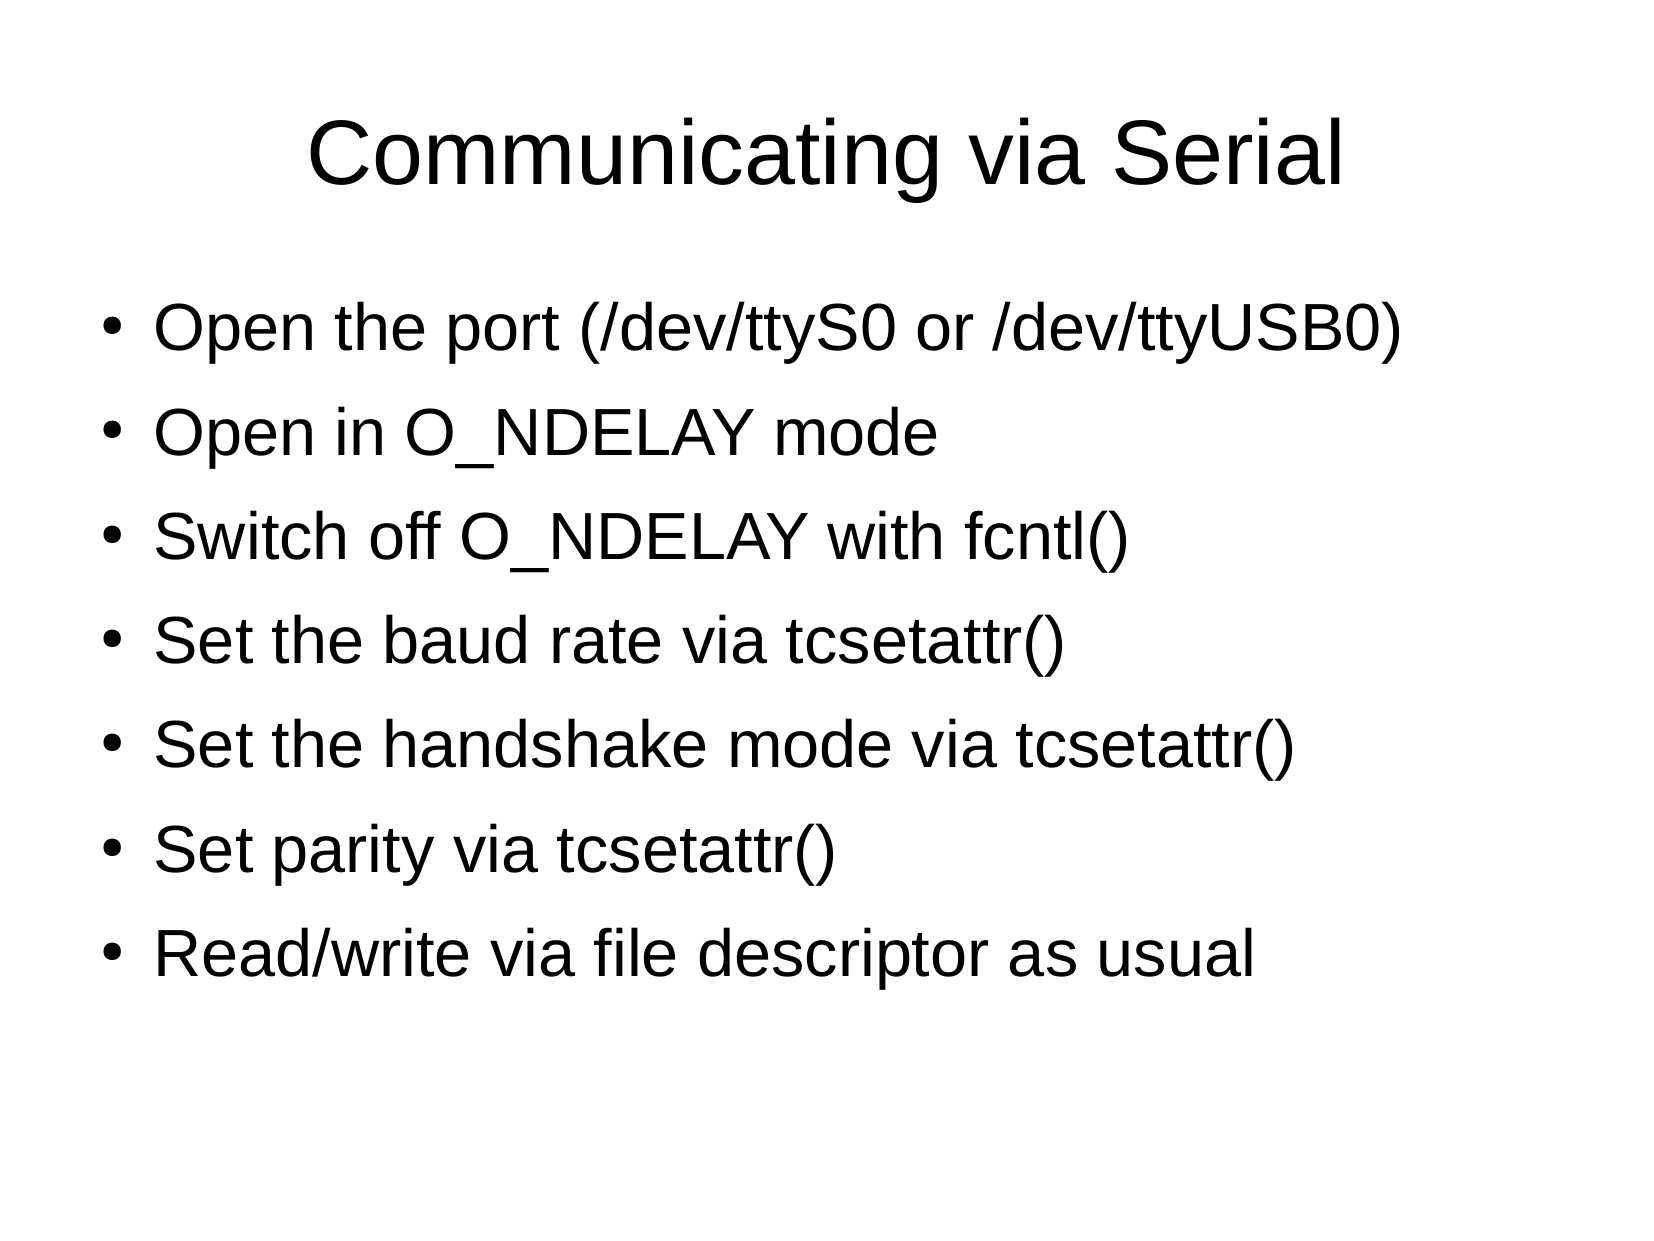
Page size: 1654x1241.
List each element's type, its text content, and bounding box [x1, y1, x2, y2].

list Open the port (/dev/ttyS0 or /dev/ttyUSB0) Open in O_NDELAY mode Switch off O_NDELAY with fcntl() Set the baud rate via tcsetattr() Set the handshake mode via tcsetattr() Set parity via tcsetattr() Read/write via file descriptor as usual [82, 290, 1538, 1010]
title Communicating via Serial [82, 49, 1571, 257]
